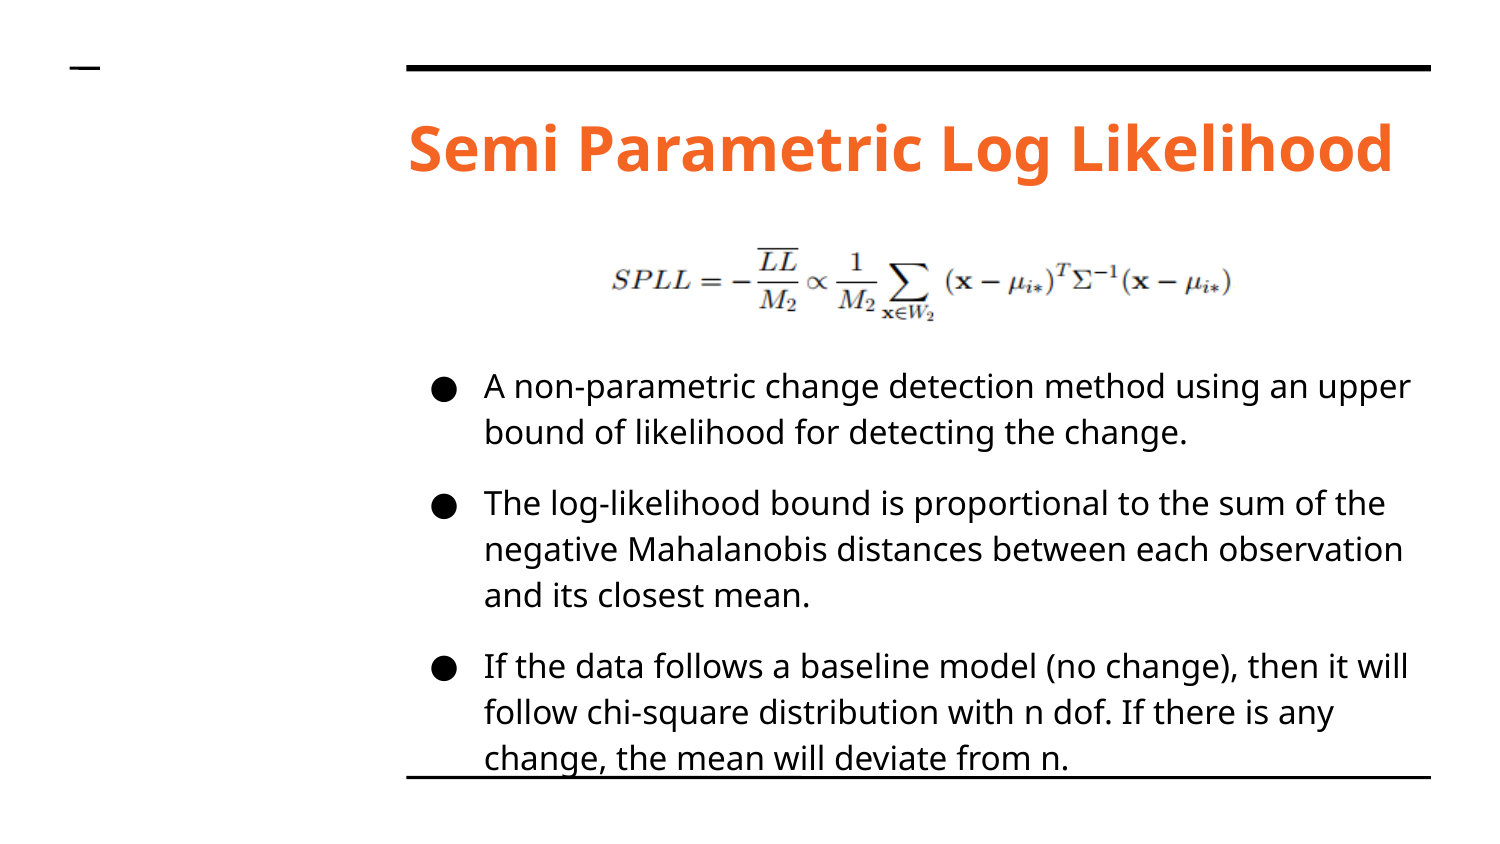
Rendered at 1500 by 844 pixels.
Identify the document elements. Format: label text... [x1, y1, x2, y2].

picture [591, 223, 1235, 345]
title Semi Parametric Log Likelihood [393, 94, 1431, 199]
list A non-parametric change detection method using an upper bound of likelihood for detecting the change. The log-likelihood bound is proportional to the sum of the negative Mahalanobis distances between each observation and its closest mean. If the data follows a baseline model (no change), then it will follow chi-square distribution with n dof. If there is any change, the mean will deviate from n. [393, 344, 1431, 731]
